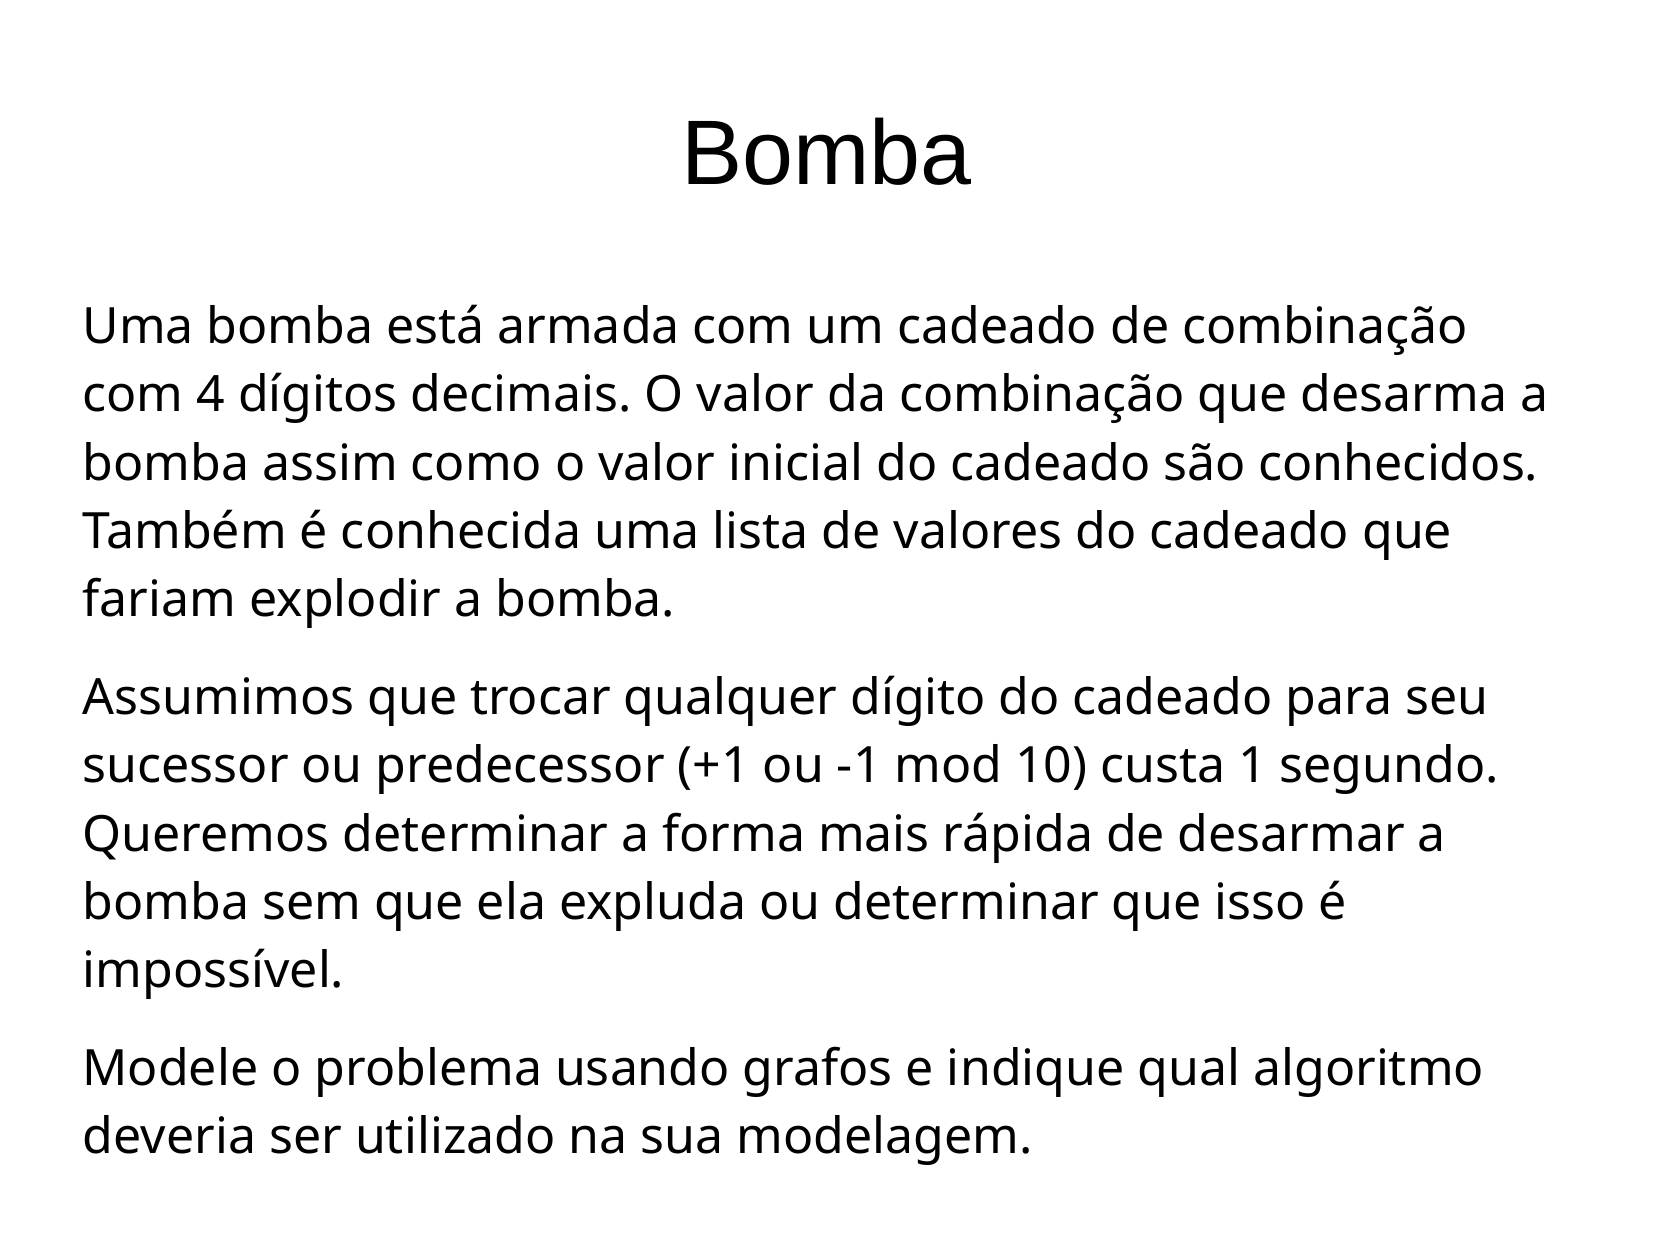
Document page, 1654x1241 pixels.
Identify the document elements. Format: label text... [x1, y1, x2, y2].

title Bomba [82, 49, 1571, 257]
list Uma bomba está armada com um cadeado de combinação com 4 dígitos decimais. O valor da combinação que desarma a bomba assim como o valor inicial do cadeado são conhecidos. Também é conhecida uma lista de valores do cadeado que fariam explodir a bomba. Assumimos que trocar qualquer dígito do cadeado para seu sucessor ou predecessor (+1 ou -1 mod 10) custa 1 segundo. Queremos determinar a forma mais rápida de desarmar a bomba sem que ela expluda ou determinar que isso é impossível. Modele o problema usando grafos e indique qual algoritmo deveria ser utilizado na sua modelagem. [82, 290, 1571, 1109]
